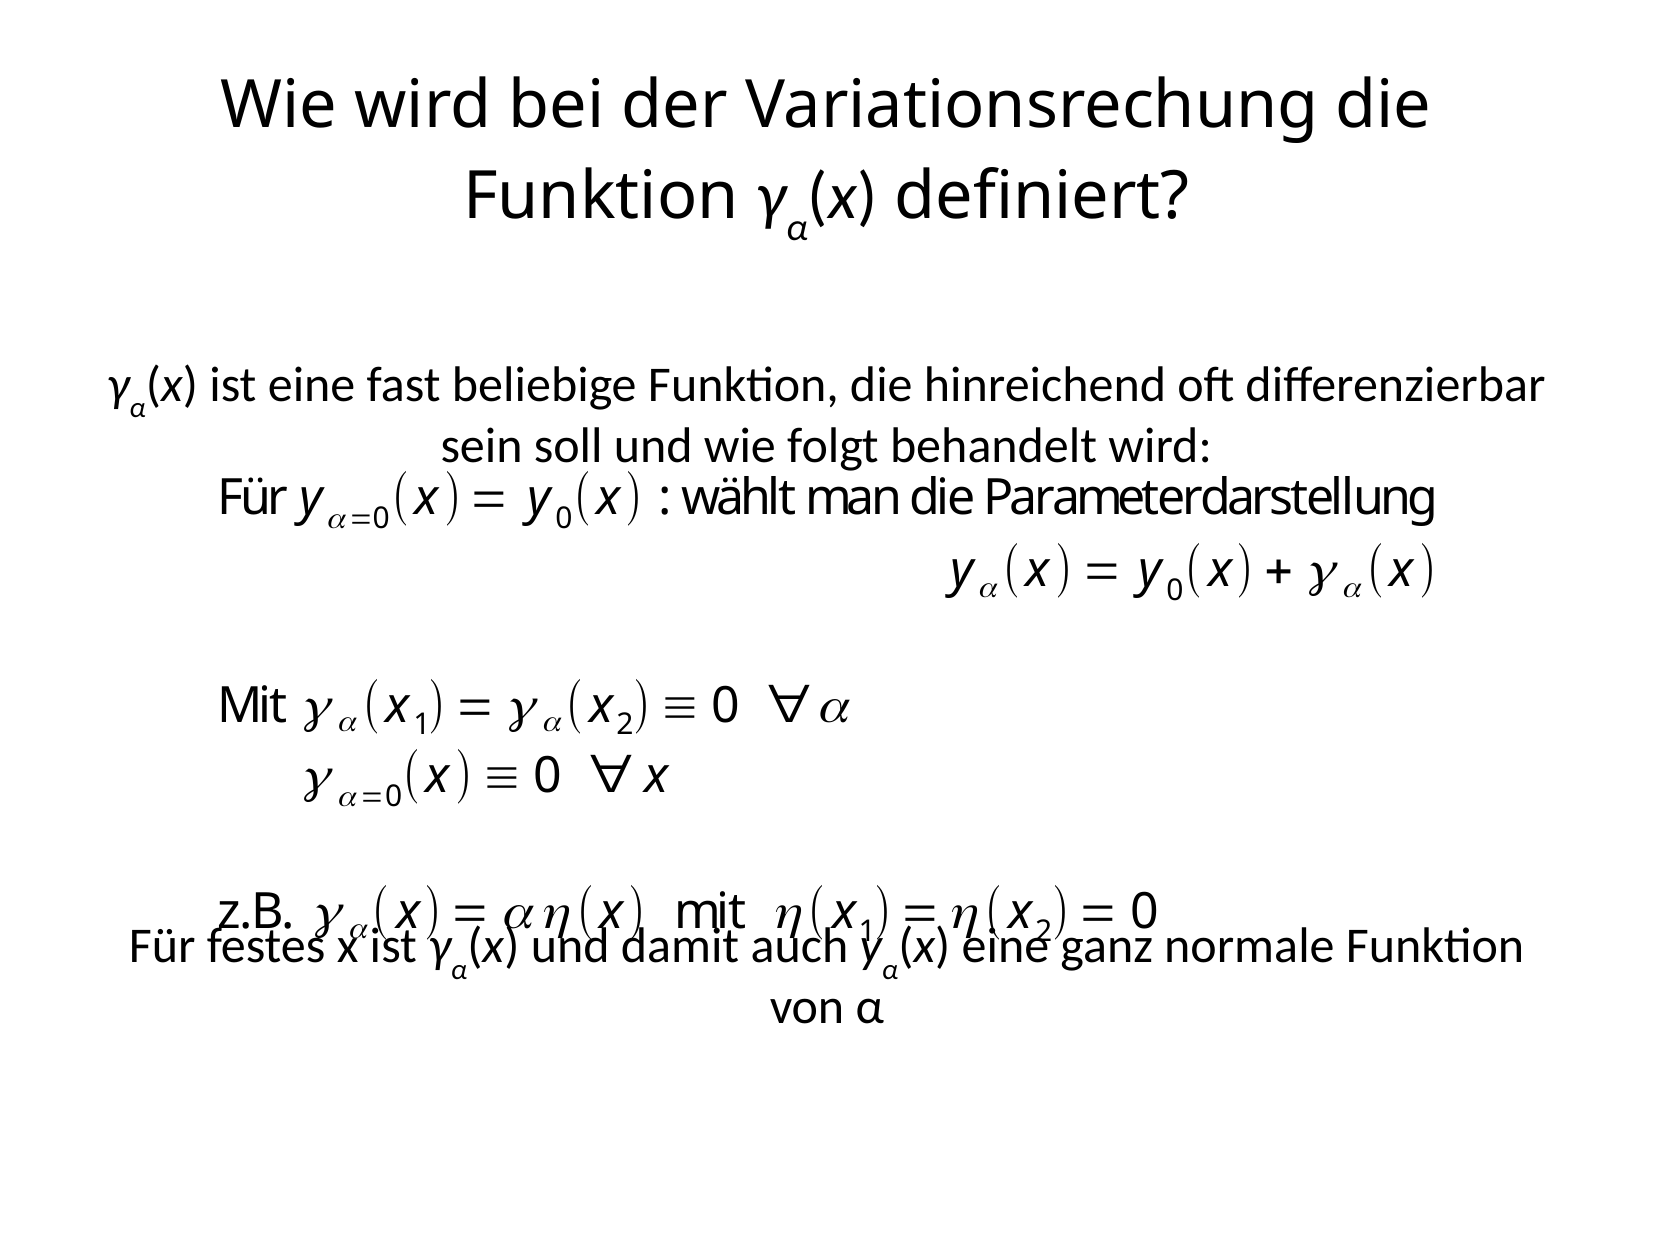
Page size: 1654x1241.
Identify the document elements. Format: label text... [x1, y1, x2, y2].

chart [211, 467, 1442, 950]
subtitle γα(x) ist eine fast beliebige Funktion, die hinreichend oft differenzierbar sein soll und wie folgt behandelt wird: Für festes x ist γα(x) und damit auch yα(x) eine ganz normale Funktion von α [82, 181, 1571, 1119]
title Wie wird bei der Variationsrechung die Funktion γα(x) definiert? [82, 49, 1571, 181]
